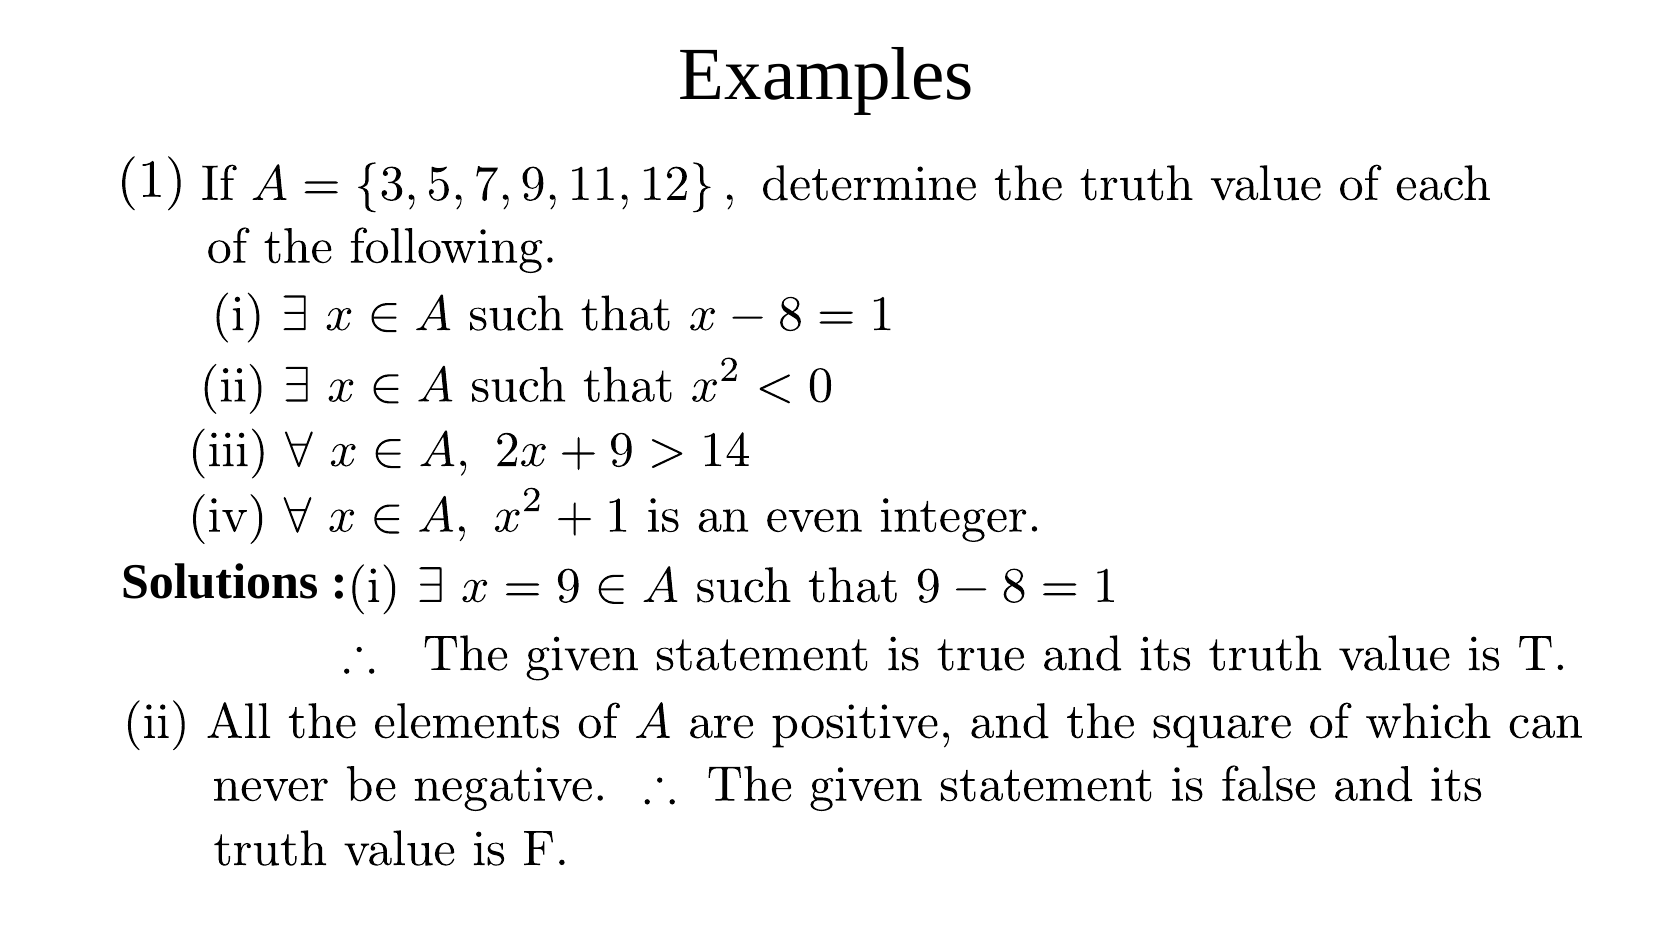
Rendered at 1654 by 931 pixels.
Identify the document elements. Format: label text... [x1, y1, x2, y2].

text_box [349, 564, 1114, 615]
text_box [344, 635, 1564, 681]
text_box [119, 156, 181, 211]
text_box [202, 357, 832, 414]
text_box [202, 162, 1490, 213]
subtitle Solutions : [47, 129, 1607, 904]
text_box [208, 227, 553, 274]
text_box [125, 700, 1582, 751]
text_box [190, 428, 749, 479]
text_box [214, 830, 565, 866]
text_box [190, 487, 1038, 545]
text_box [214, 292, 891, 343]
text_box [214, 765, 1482, 812]
title Examples [82, 23, 1571, 125]
